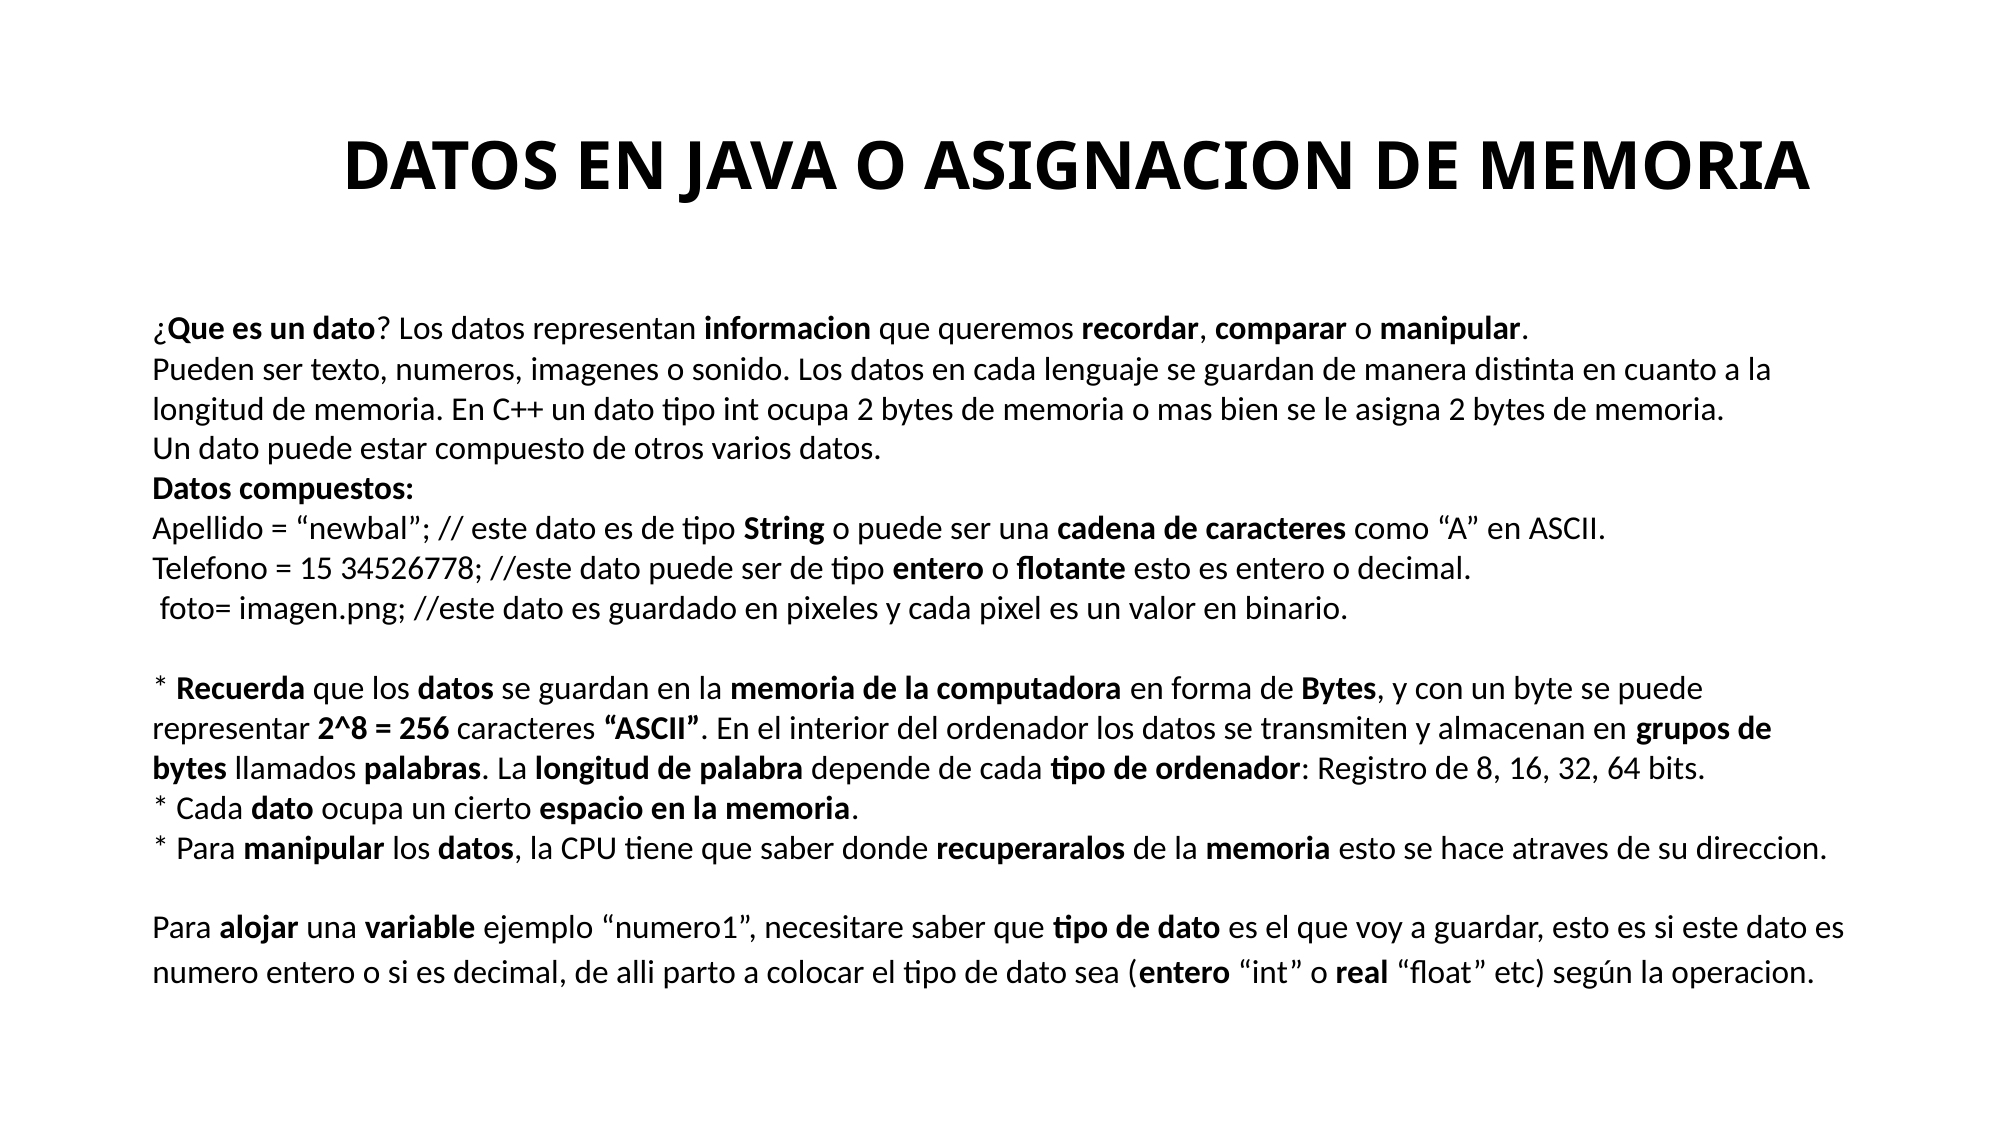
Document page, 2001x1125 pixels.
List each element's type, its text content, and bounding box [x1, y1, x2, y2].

text_box DATOS EN JAVA O ASIGNACION DE MEMORIA [137, 59, 1862, 277]
text_box ¿Que es un dato? Los datos representan informacion que queremos recordar, comparar o manipular. Pueden ser texto, numeros, imagenes o sonido. Los datos en cada lenguaje se guardan de manera distinta en cuanto a la longitud de memoria. En C++ un dato tipo int ocupa 2 bytes de memoria o mas bien se le asigna 2 bytes de memoria. Un dato puede estar compuesto de otros varios datos. Datos compuestos: Apellido = “newbal”; // este dato es de tipo String o puede ser una cadena de caracteres como “A” en ASCII. Telefono = 15 34526778; //este dato puede ser de tipo entero o flotante esto es entero o decimal. foto= imagen.png; //este dato es guardado en pixeles y cada pixel es un valor en binario. * Recuerda que los datos se guardan en la memoria de la computadora en forma de Bytes, y con un byte se puede representar 2^8 = 256 caracteres “ASCII”. En el interior del ordenador los datos se transmiten y almacenan en grupos de bytes llamados palabras. La longitud de palabra depende de cada tipo de ordenador: Registro de 8, 16, 32, 64 bits. * Cada dato ocupa un cierto espacio en la memoria. * Para manipular los datos, la CPU tiene que saber donde recuperaralos de la memoria esto se hace atraves de su direccion. Para alojar una variable ejemplo “numero1”, necesitare saber que tipo de dato es el que voy a guardar, esto es si este dato es numero entero o si es decimal, de alli parto a colocar el tipo de dato sea (entero “int” o real “float” etc) según la operacion. [137, 299, 1862, 1013]
